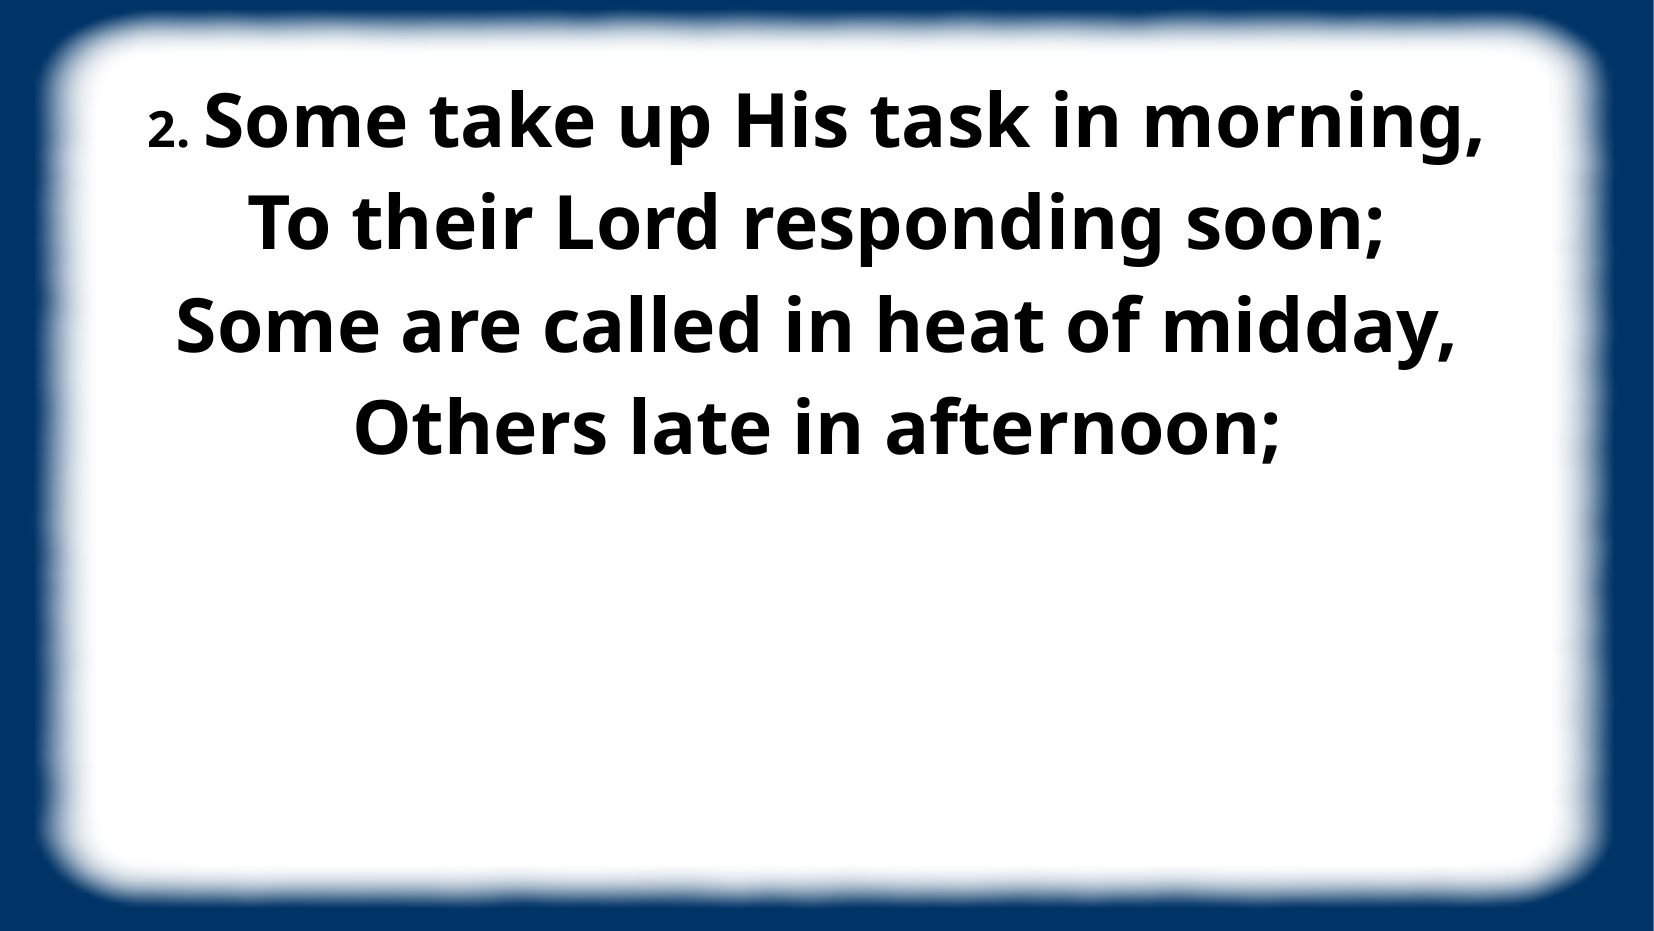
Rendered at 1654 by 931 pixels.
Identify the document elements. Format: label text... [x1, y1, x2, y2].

text_box 2. Some take up His task in morning, To their Lord responding soon; Some are called in heat of midday, Others late in afternoon; [105, 60, 1531, 473]
picture [0, 0, 1654, 931]
